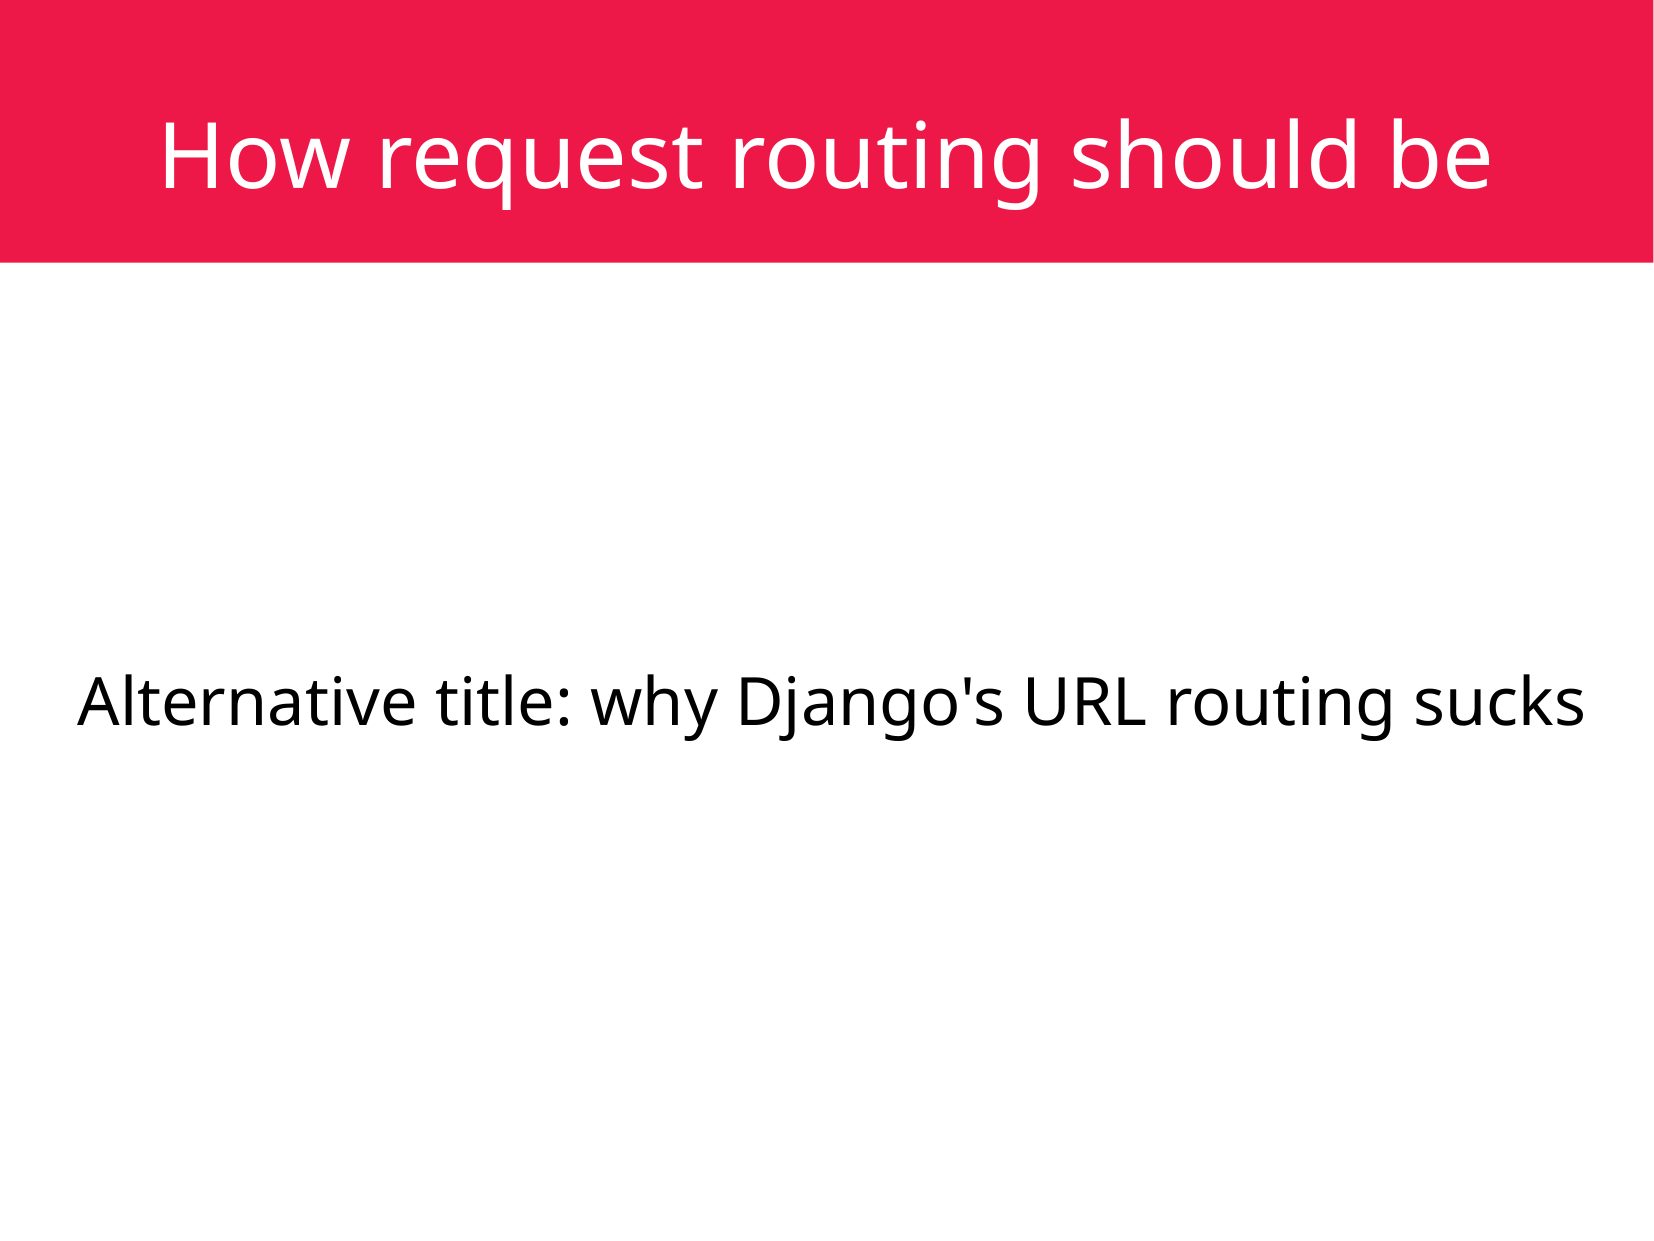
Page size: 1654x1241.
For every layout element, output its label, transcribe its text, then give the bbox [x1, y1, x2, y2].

title How request routing should be [82, 56, 1571, 250]
subtitle Alternative title: why Django's URL routing sucks [53, 290, 1613, 1109]
